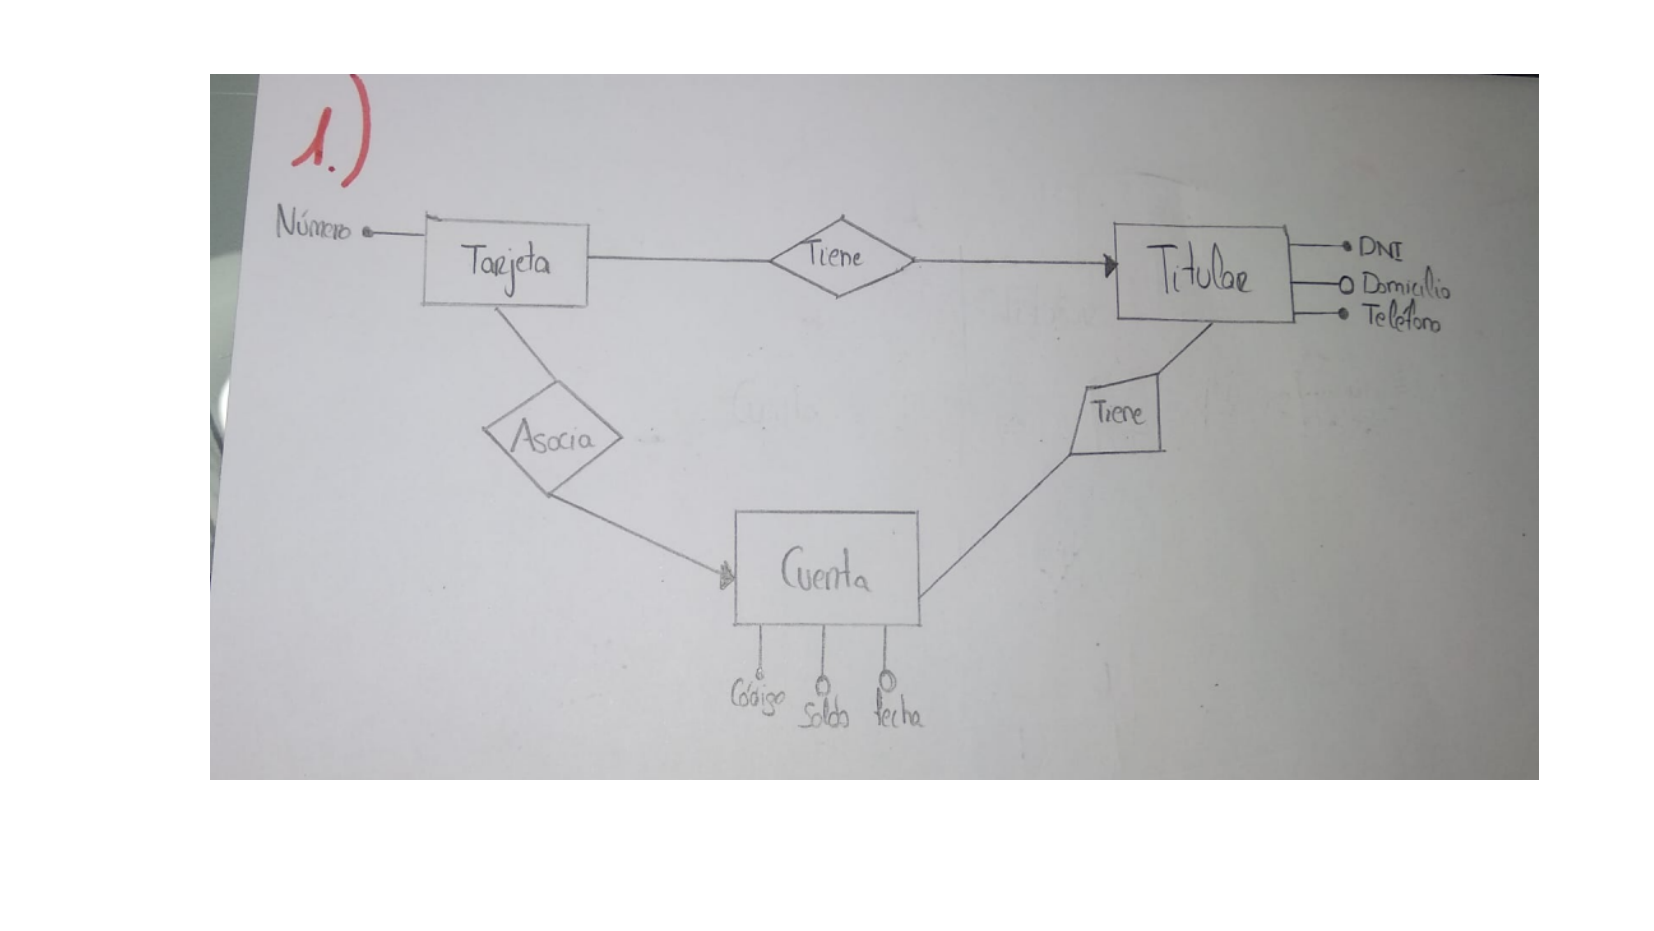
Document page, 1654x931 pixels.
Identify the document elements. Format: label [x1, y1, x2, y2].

picture [210, 74, 1539, 781]
